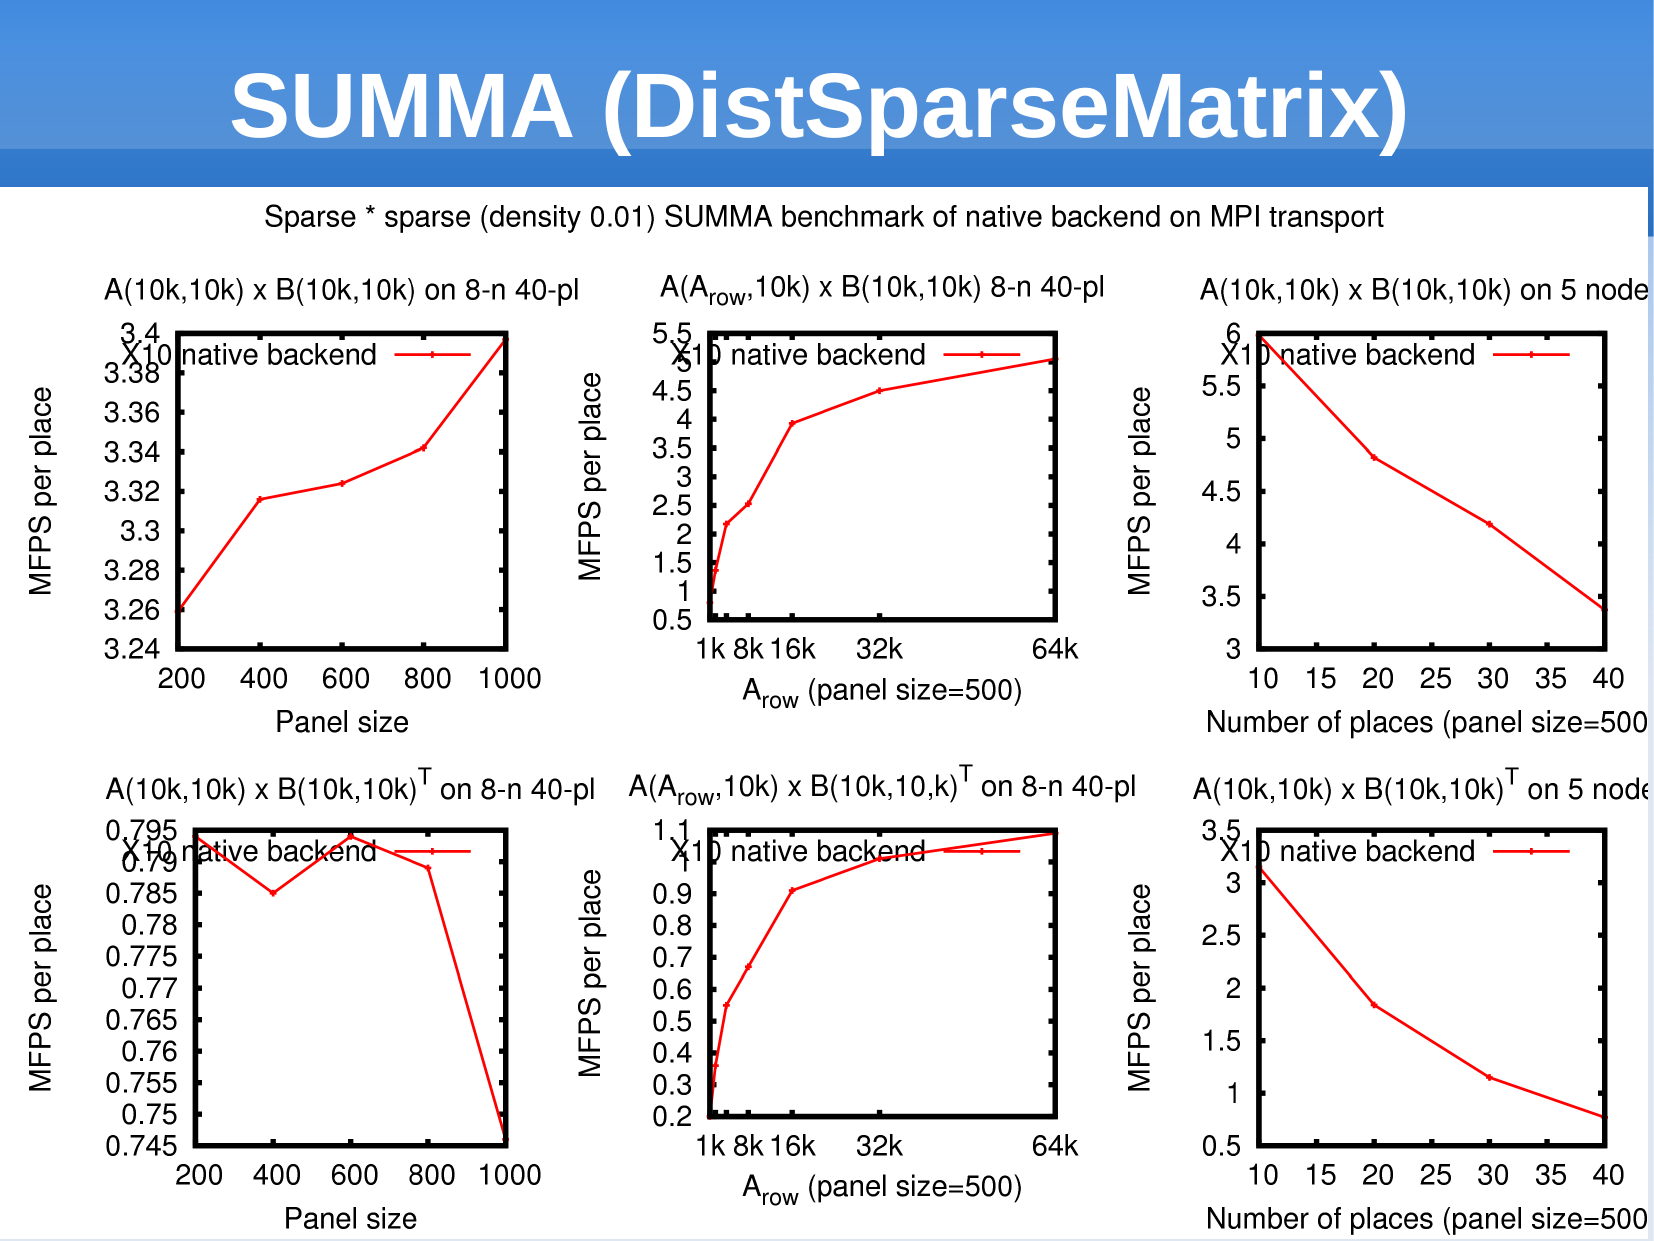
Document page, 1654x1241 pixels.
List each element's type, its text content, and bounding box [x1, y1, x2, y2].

title SUMMA (DistSparseMatrix) [76, 0, 1565, 187]
picture [0, 187, 1653, 1240]
